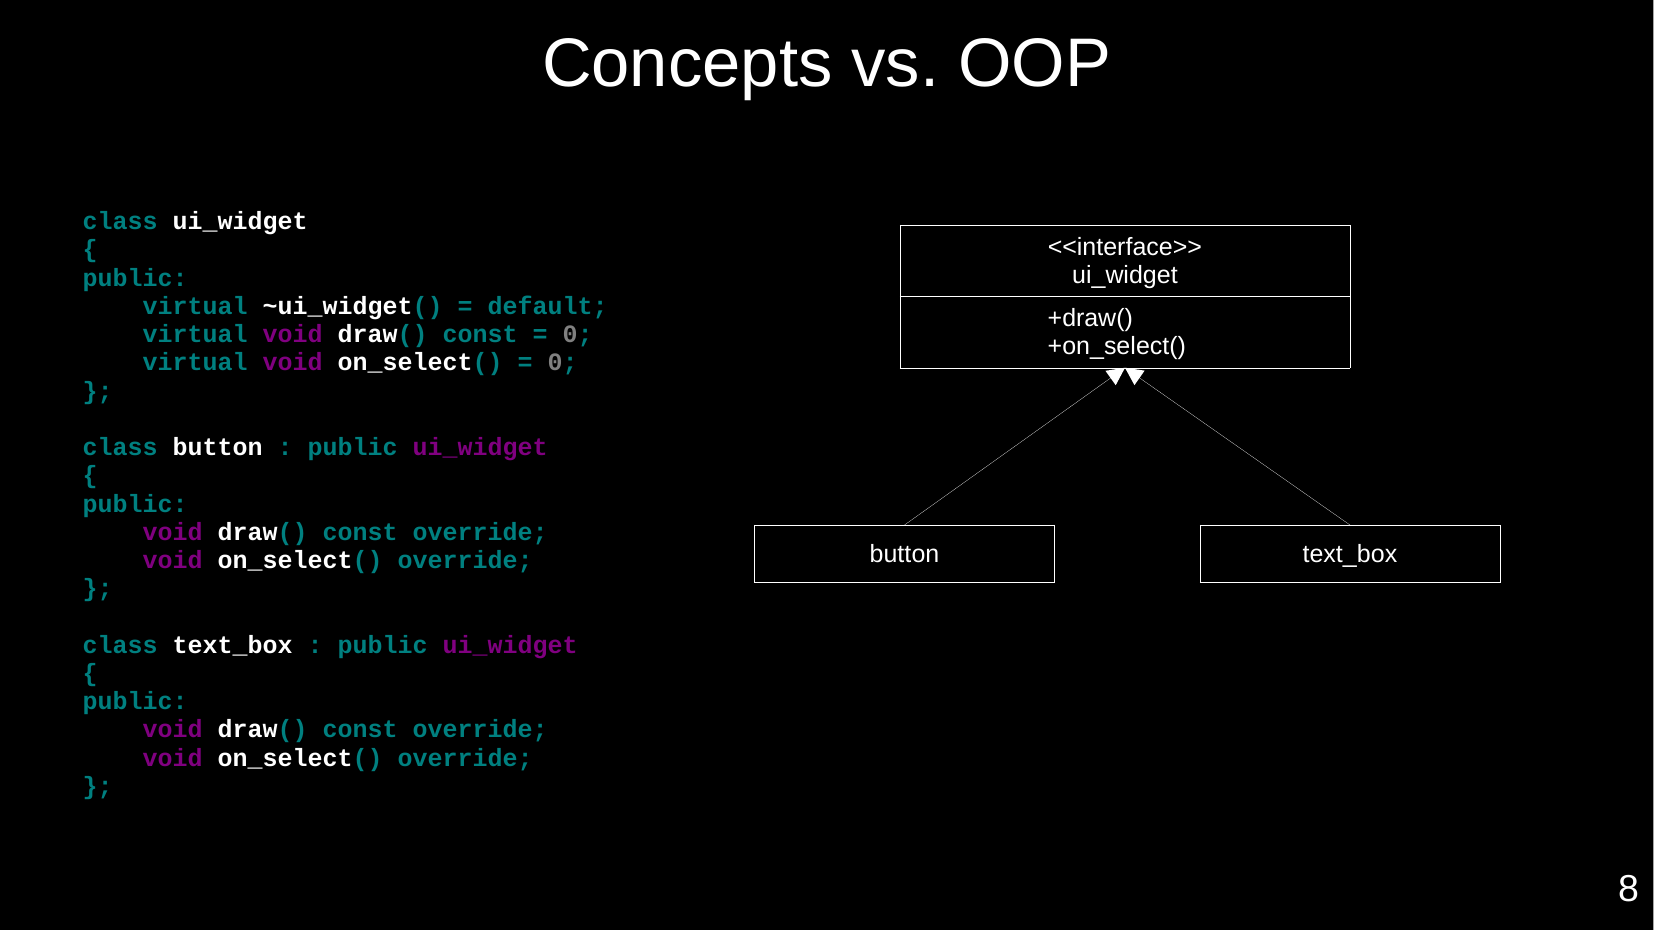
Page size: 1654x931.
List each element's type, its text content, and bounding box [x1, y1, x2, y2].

title Concepts vs. OOP [82, 4, 1571, 121]
text_box class ui_widget { public: virtual ~ui_widget() = default; virtual void draw() const = 0; virtual void on_select() = 0; }; class button : public ui_widget { public: void draw() const override; void on_select() override; }; class text_box : public ui_widget { public: void draw() const override; void on_select() override; }; [82, 180, 1571, 831]
text_box <number> [1024, 860, 1654, 931]
